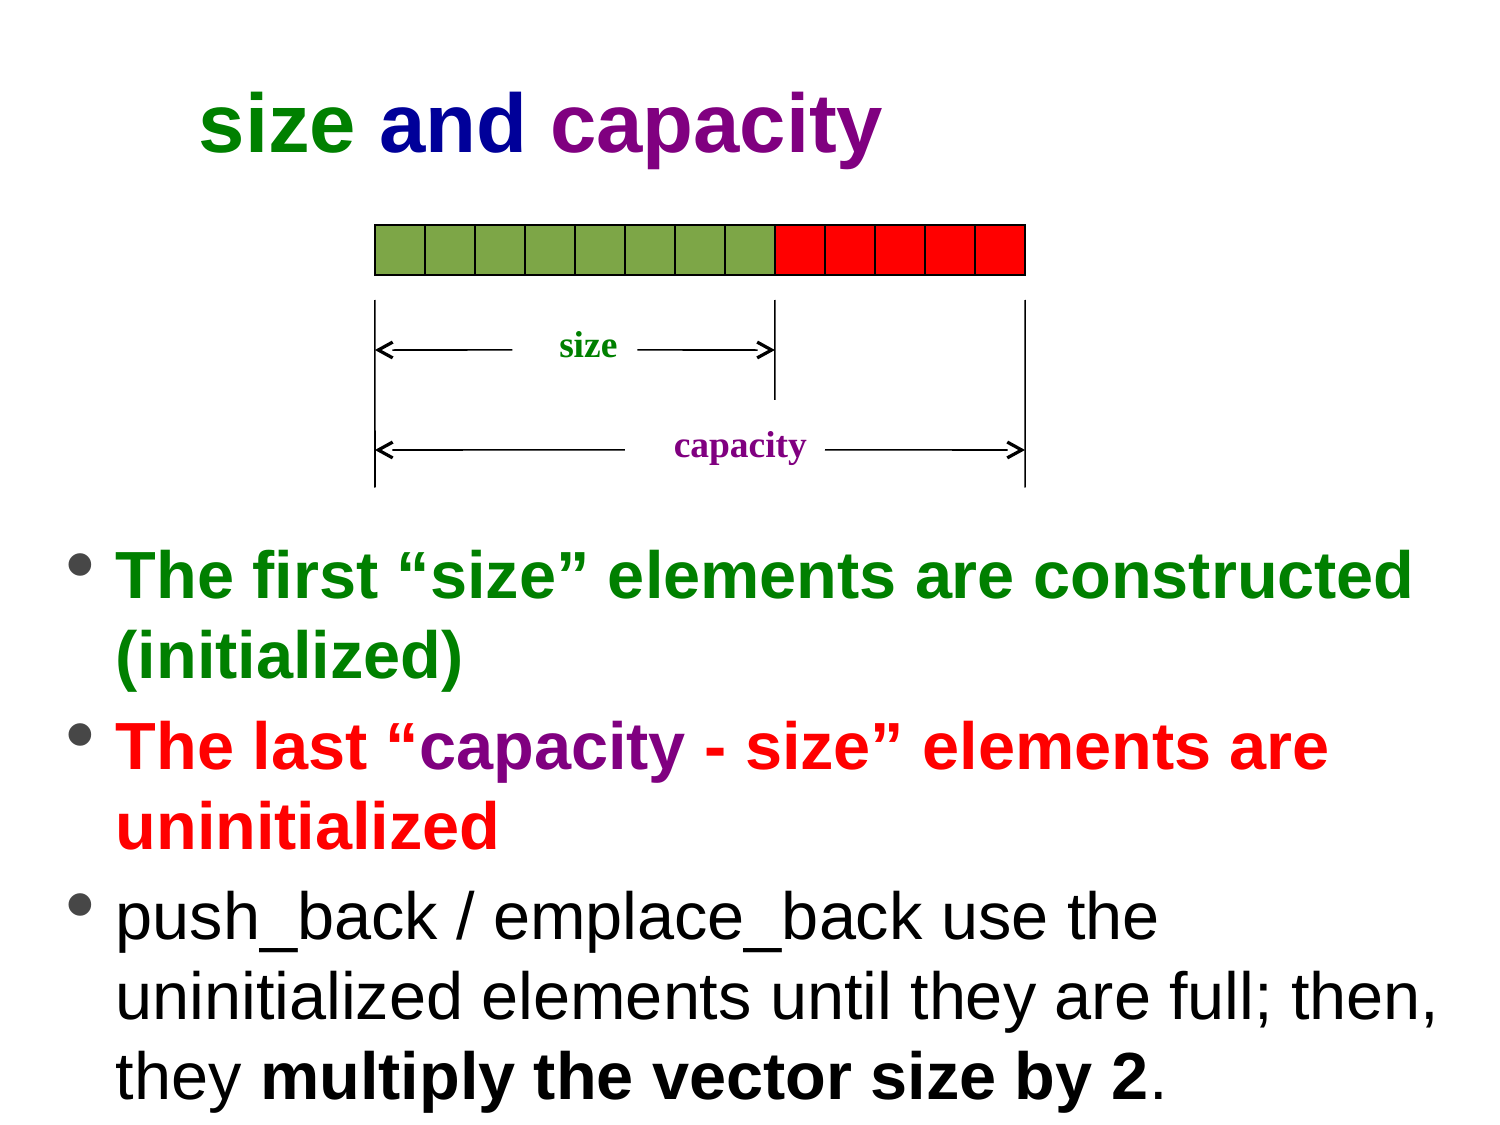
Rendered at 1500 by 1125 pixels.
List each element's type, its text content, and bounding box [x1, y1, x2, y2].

text_box capacity [624, 412, 823, 473]
text_box [375, 224, 1026, 276]
text_box size [525, 312, 633, 373]
title size and capacity [198, 32, 1468, 206]
text_box The first “size” elements are constructed (initialized) The last “capacity - size” elements are uninitialized push_back / emplace_back use the uninitialized elements until they are full; then, they multiply the vector size by 2. [54, 524, 1500, 963]
